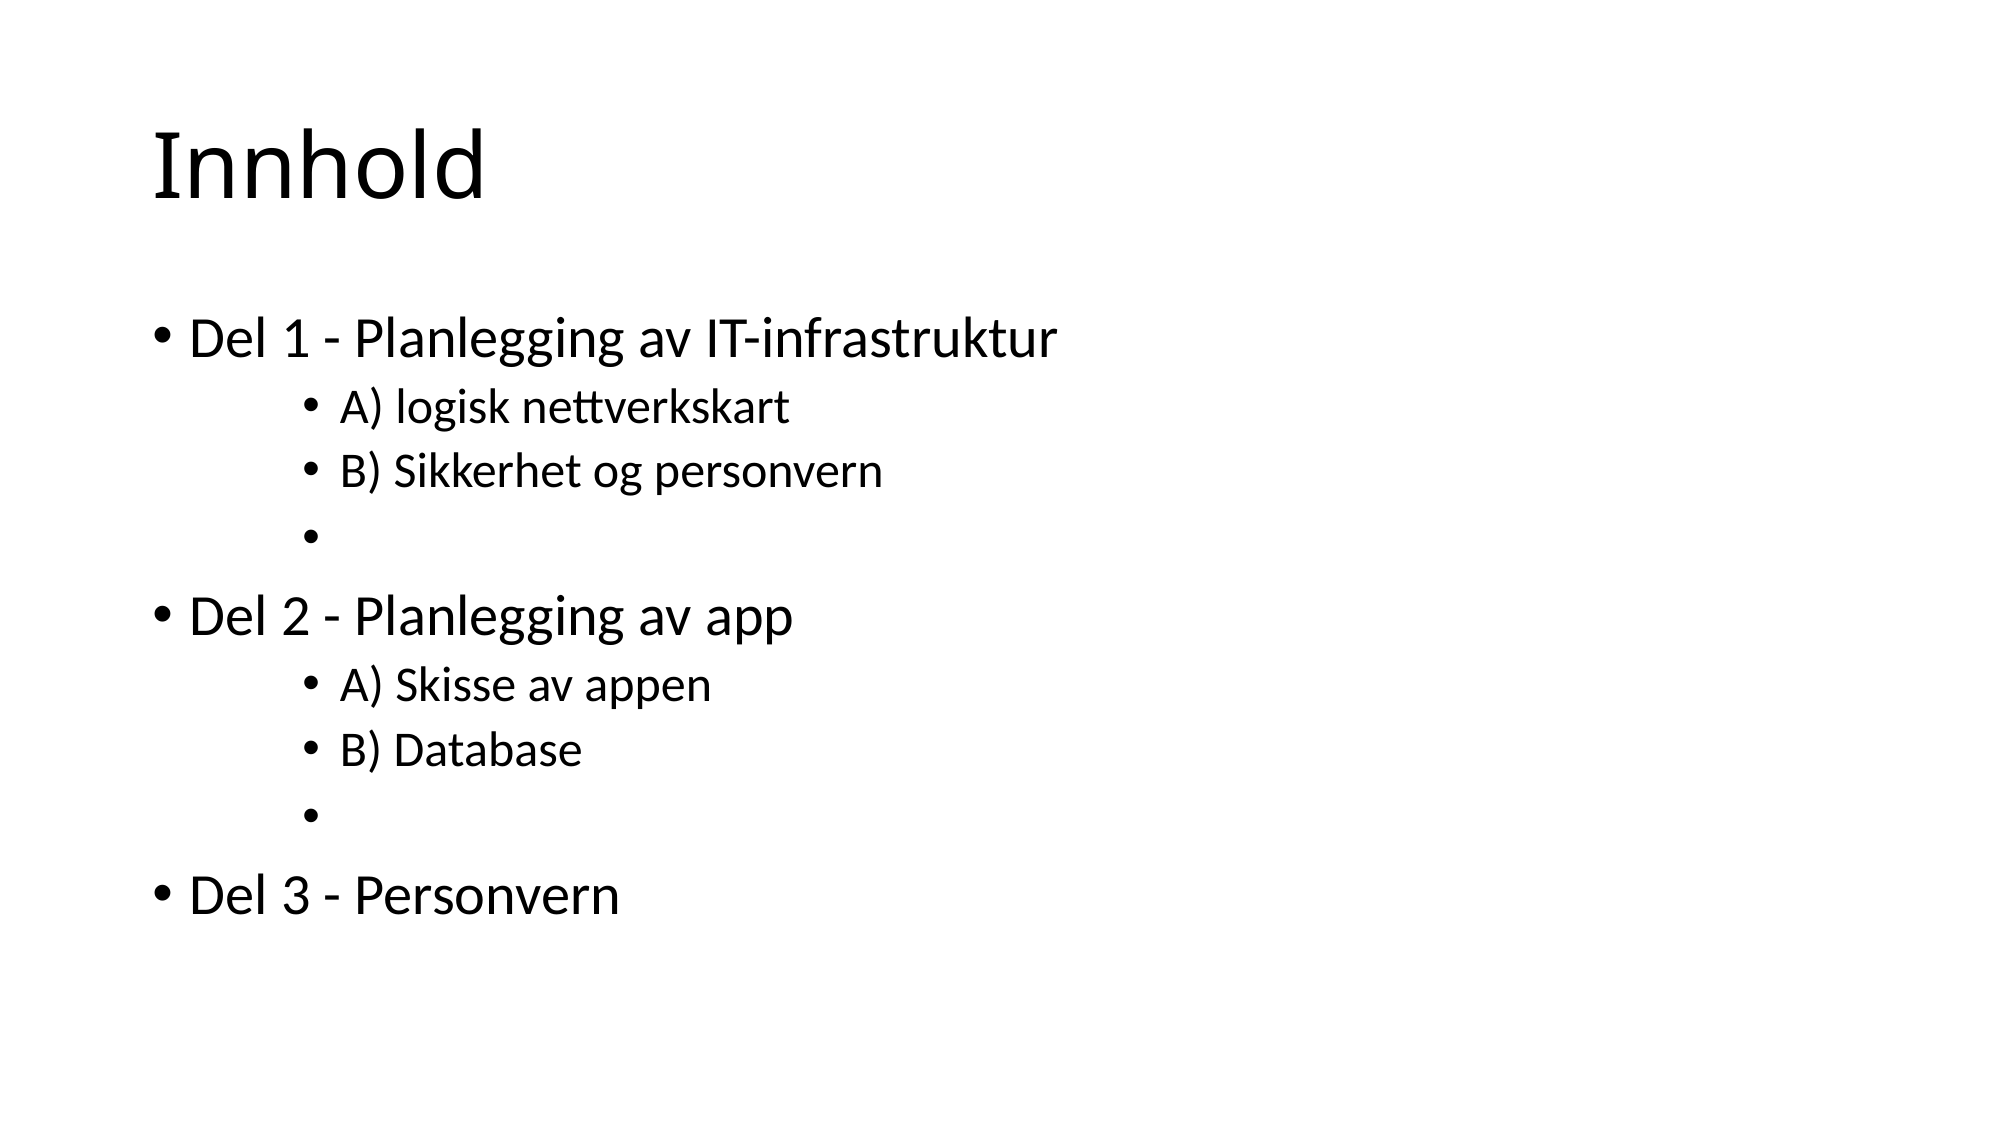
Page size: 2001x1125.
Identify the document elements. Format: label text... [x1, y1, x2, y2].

title Innhold [137, 59, 1863, 278]
list Del 1 - Planlegging av IT-infrastruktur A) logisk nettverkskart B) Sikkerhet og personvern Del 2 - Planlegging av app A) Skisse av appen B) Database Del 3 - Personvern [137, 299, 1863, 1014]
